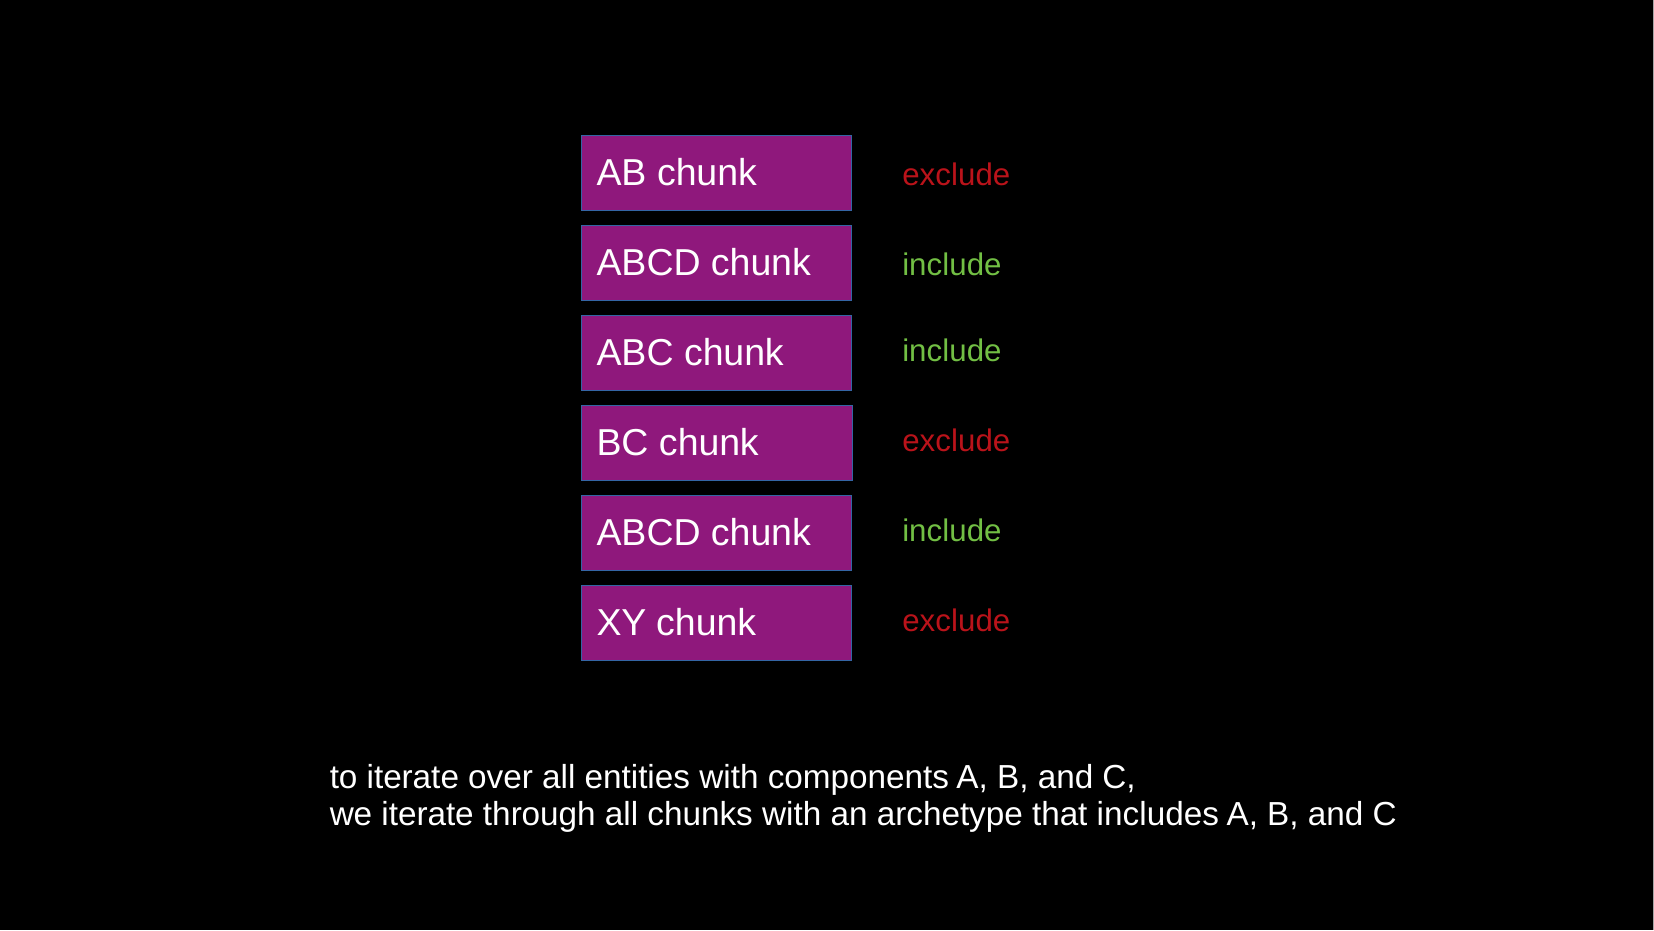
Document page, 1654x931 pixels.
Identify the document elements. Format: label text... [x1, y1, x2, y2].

text_box exclude [887, 595, 1026, 646]
text_box ABCD chunk [581, 225, 852, 301]
text_box exclude [887, 415, 1026, 466]
text_box to iterate over all entities with components A, B, and C, we iterate through all chunks with an archetype that includes A, B, and C [315, 751, 1414, 841]
text_box ABC chunk [581, 315, 852, 391]
text_box exclude [887, 150, 1026, 200]
text_box BC chunk [581, 405, 853, 481]
text_box XY chunk [581, 585, 852, 661]
text_box AB chunk [581, 135, 852, 211]
text_box ABCD chunk [581, 495, 852, 571]
text_box include [887, 240, 1017, 290]
text_box include [887, 325, 1017, 376]
text_box include [887, 505, 1017, 556]
